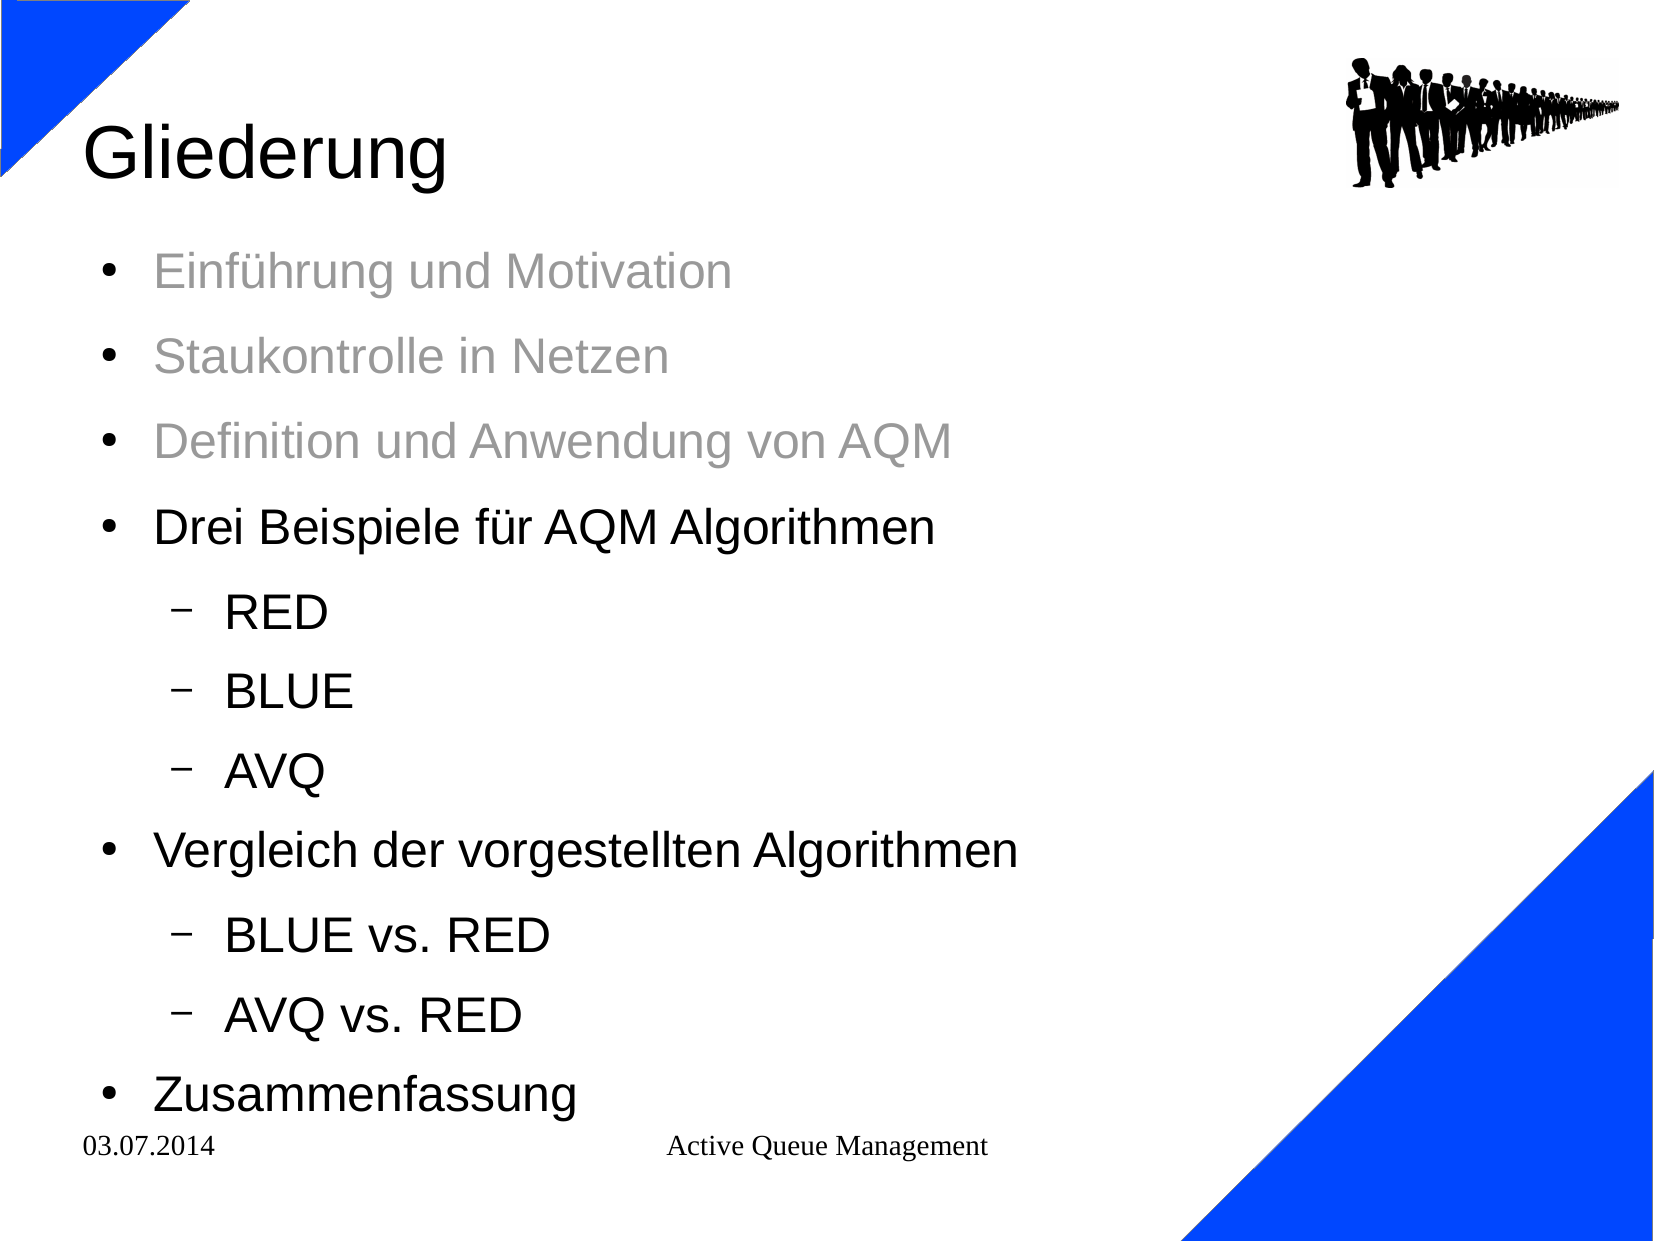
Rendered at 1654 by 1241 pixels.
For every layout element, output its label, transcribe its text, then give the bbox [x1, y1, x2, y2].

title Gliederung [82, 49, 1571, 243]
text_box [1180, 770, 1654, 1241]
text_box [0, 0, 190, 177]
picture [1346, 58, 1619, 188]
list Einführung und Motivation Staukontrolle in Netzen Definition und Anwendung von AQM Drei Beispiele für AQM Algorithmen RED BLUE AVQ Vergleich der vorgestellten Algorithmen BLUE vs. RED AVQ vs. RED Zusammenfassung [82, 243, 1571, 1123]
